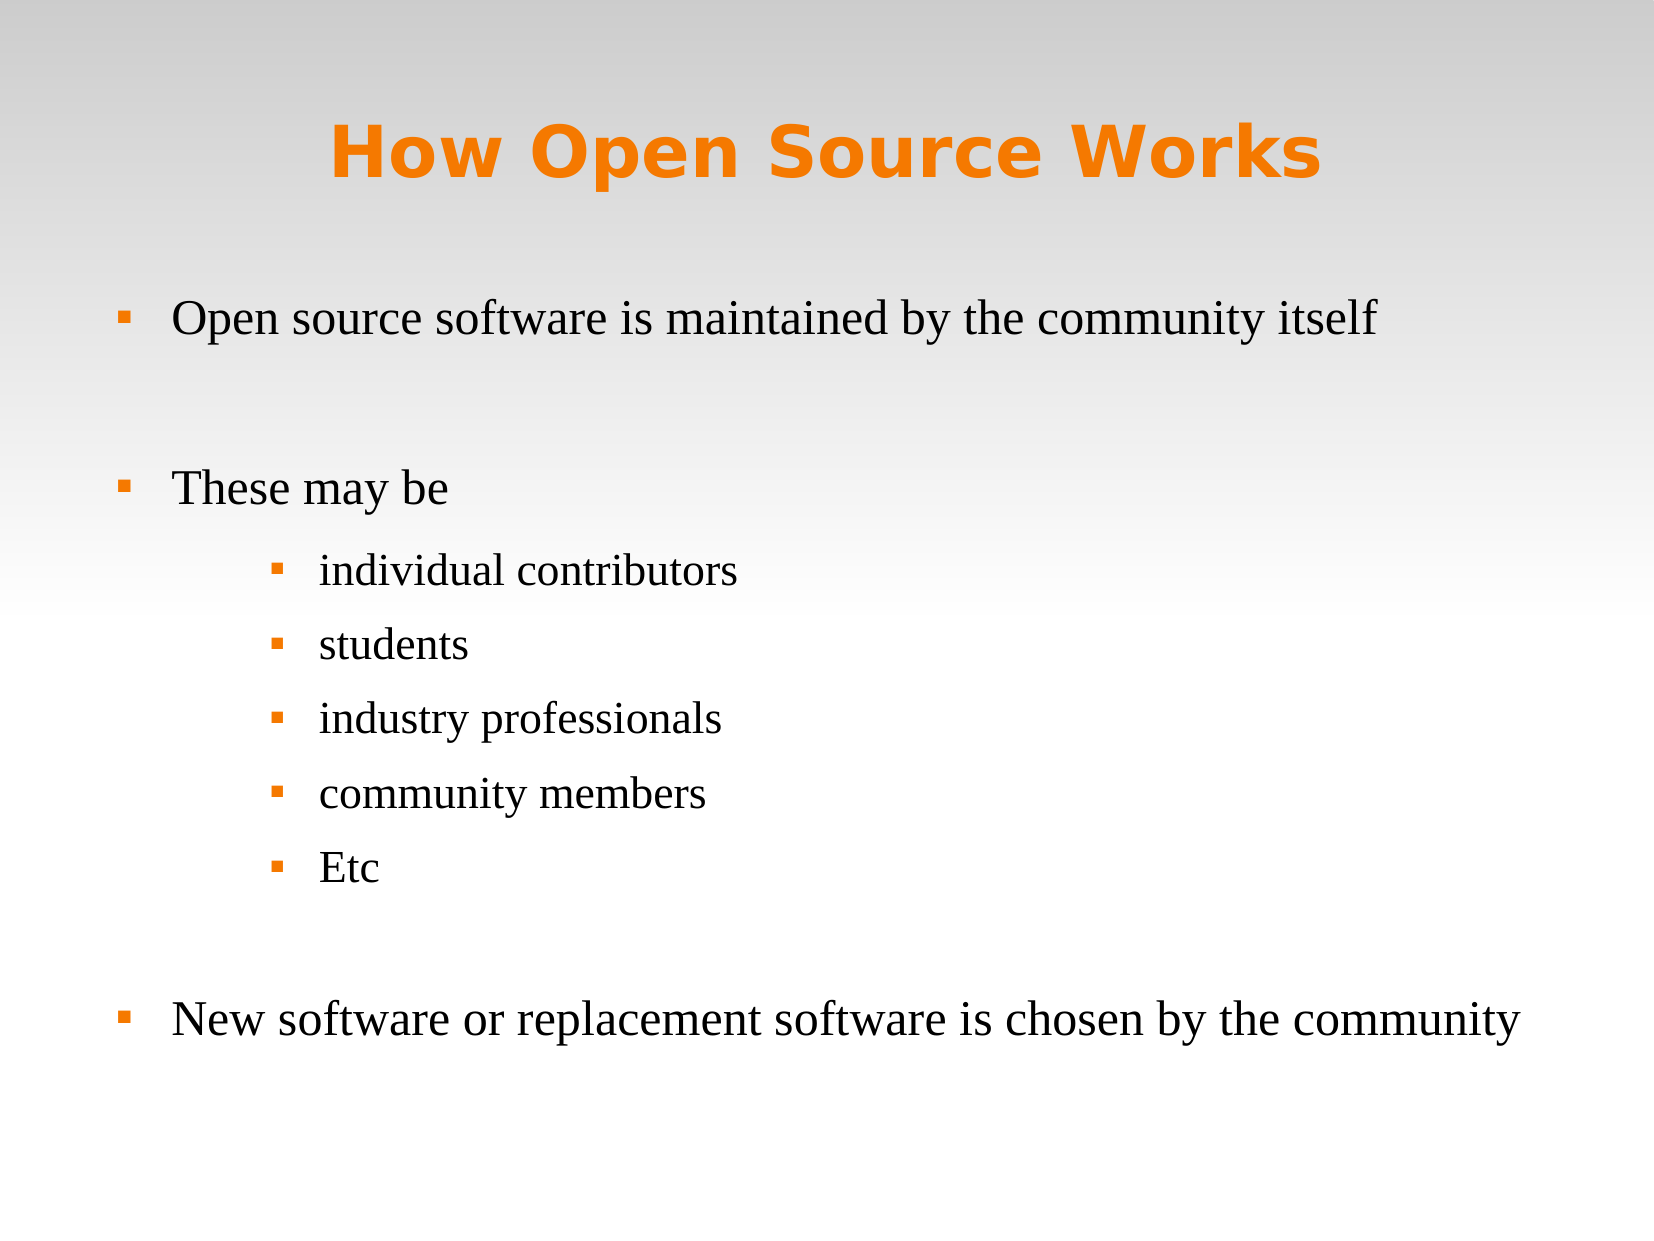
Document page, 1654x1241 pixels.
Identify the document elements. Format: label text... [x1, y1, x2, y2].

title How Open Source Works [82, 49, 1571, 257]
list Open source software is maintained by the community itself These may be individual contributors students industry professionals community members Etc New software or replacement software is chosen by the community [82, 290, 1571, 1109]
